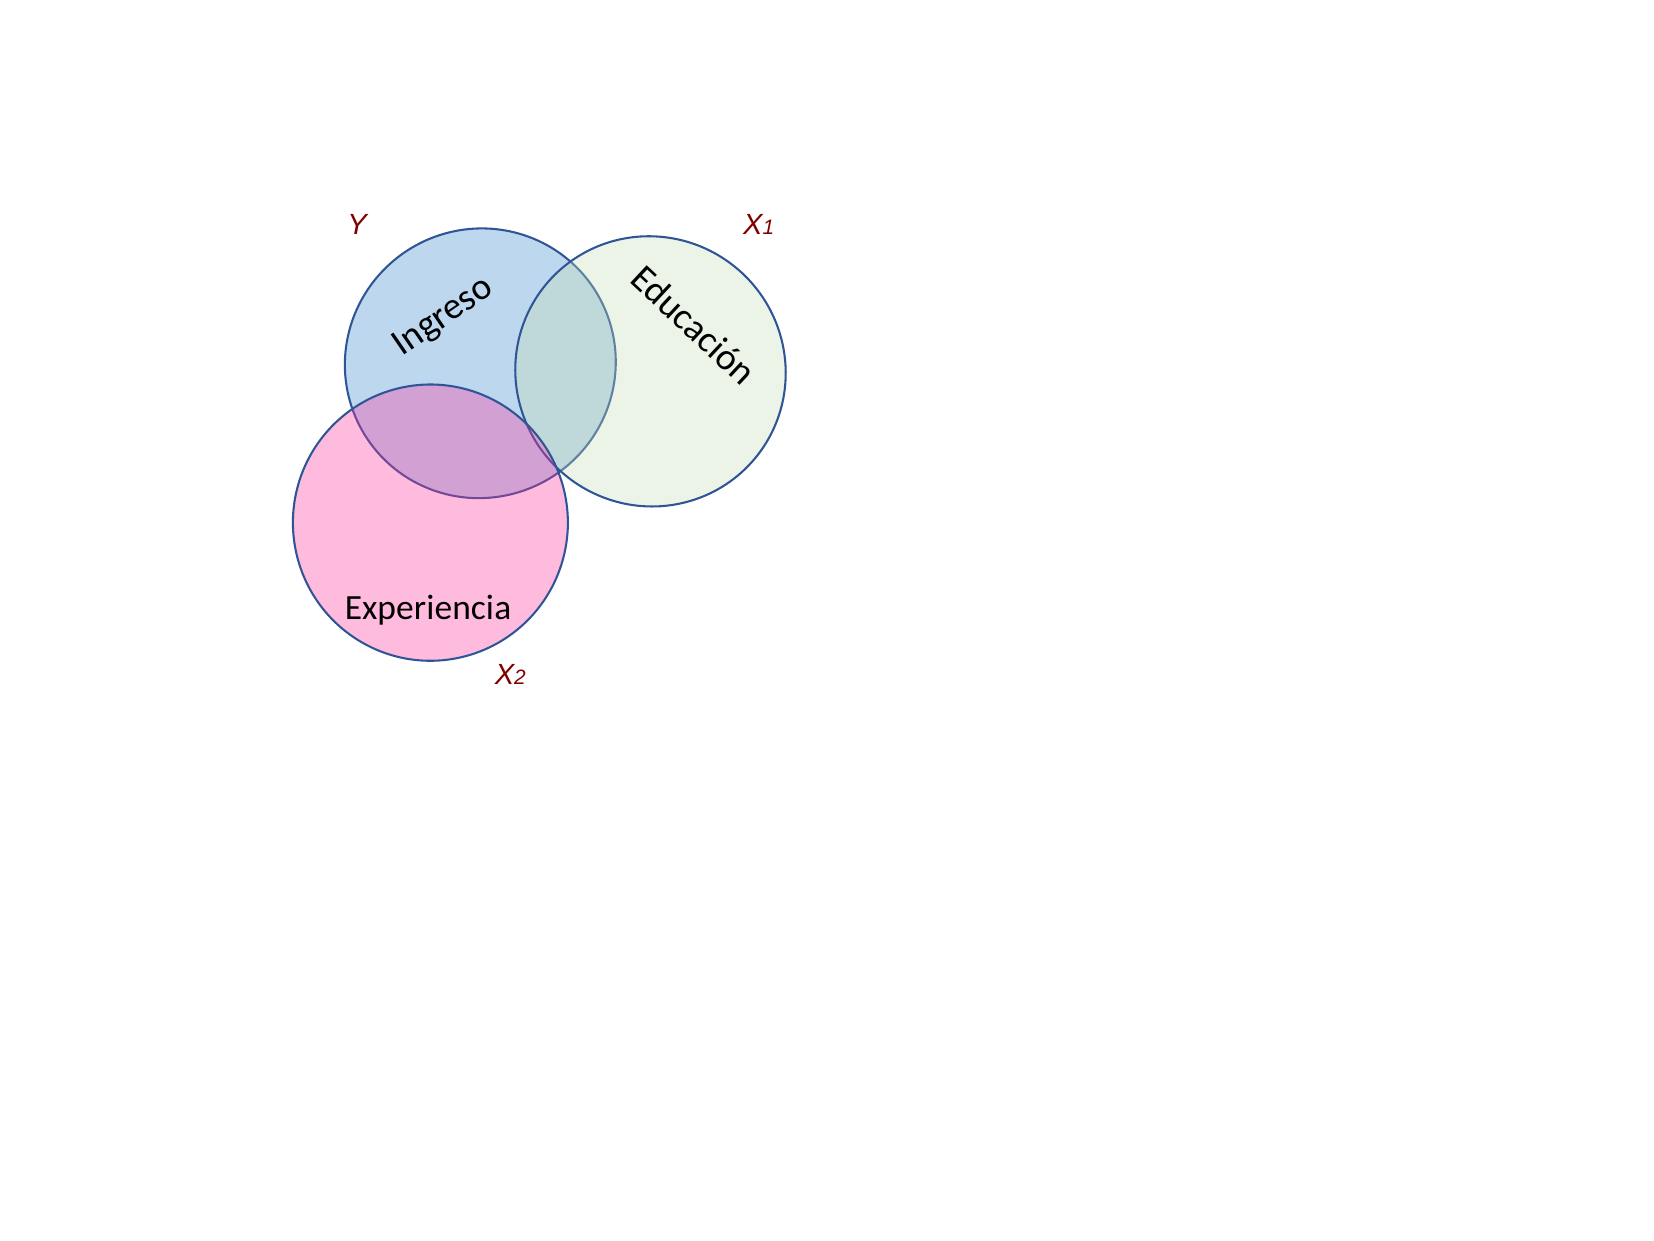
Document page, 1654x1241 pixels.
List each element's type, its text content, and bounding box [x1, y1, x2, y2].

text_box Y [332, 200, 393, 258]
text_box Experiencia [330, 585, 535, 636]
text_box [292, 384, 568, 617]
text_box Educación [515, 236, 786, 507]
text_box X2 [480, 651, 565, 751]
text_box Ingreso [344, 228, 570, 420]
text_box [351, 636, 509, 661]
text_box X1 [728, 200, 814, 300]
